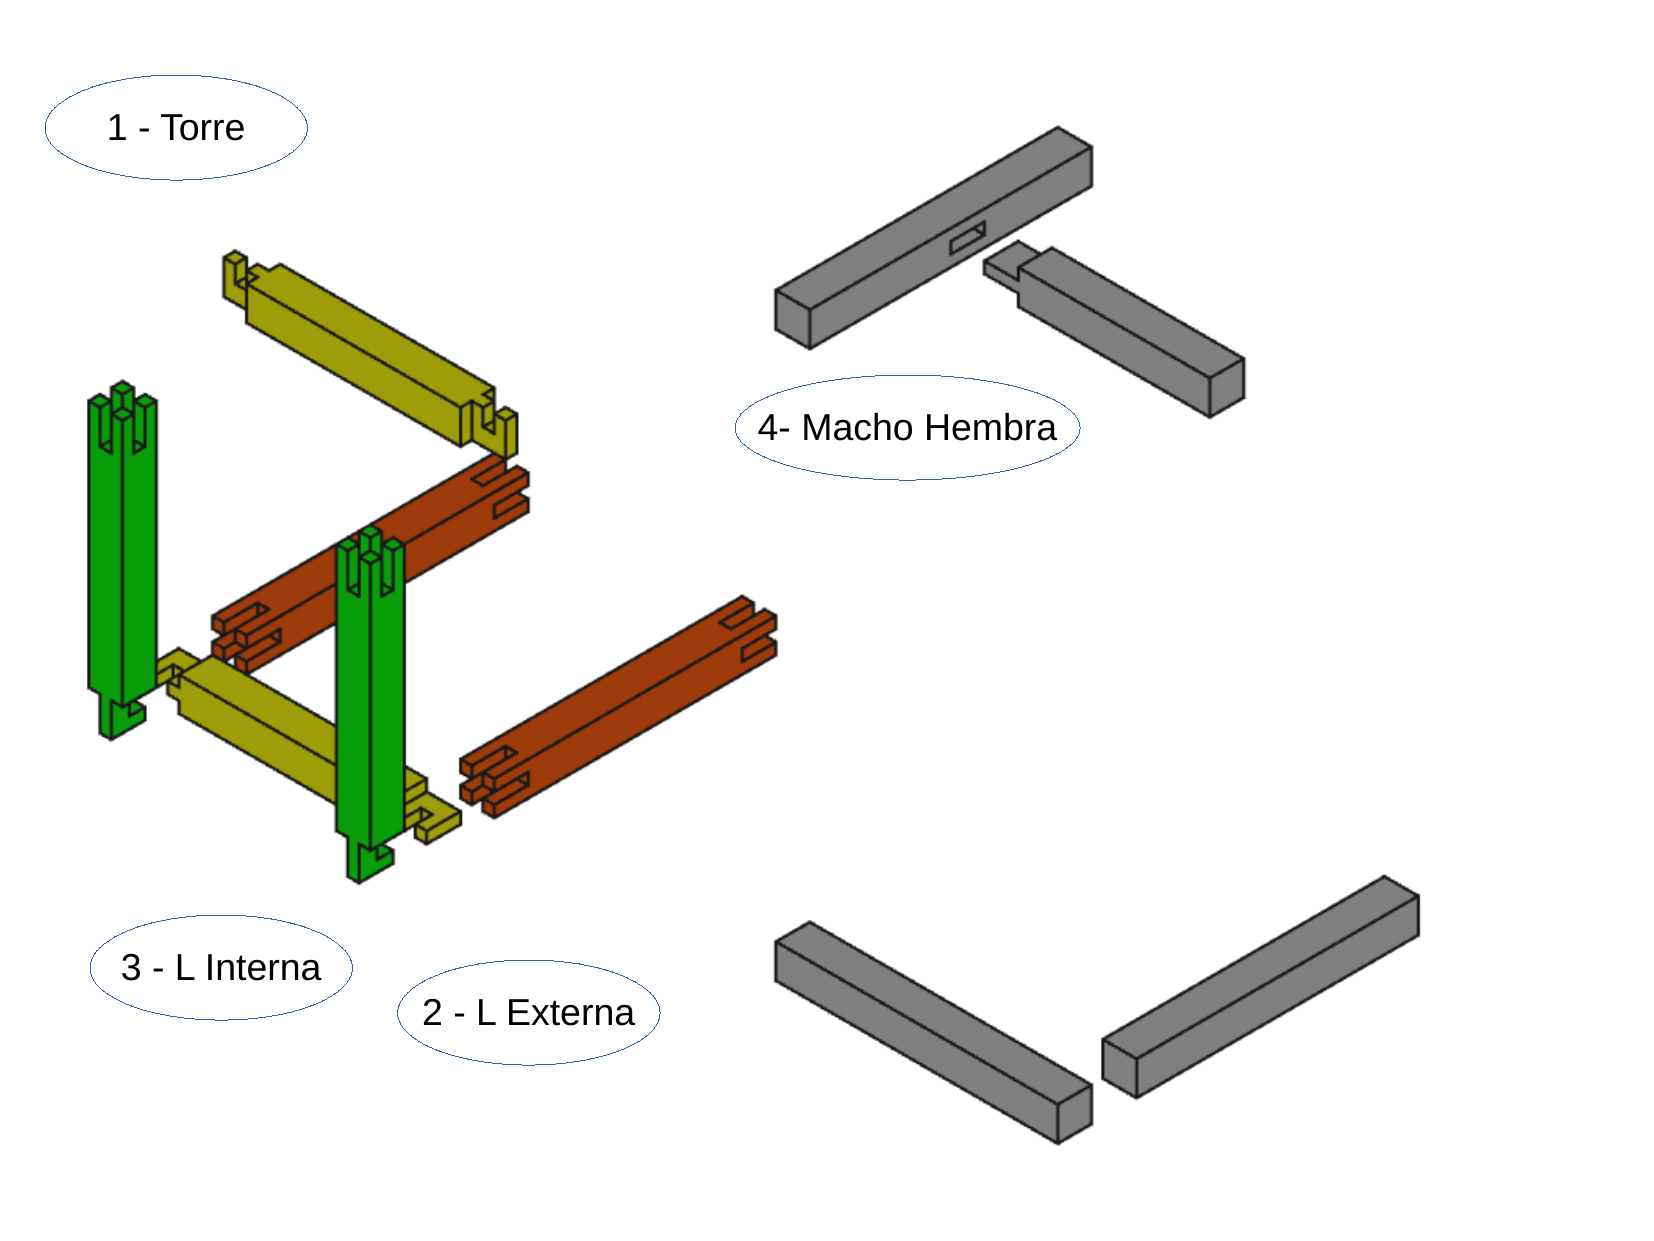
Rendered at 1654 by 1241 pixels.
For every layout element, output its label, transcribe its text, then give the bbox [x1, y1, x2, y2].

text_box 3 - L Interna [90, 915, 353, 1021]
text_box 2 - L Externa [397, 960, 661, 1066]
text_box 1 - Torre [45, 75, 308, 181]
picture [75, 0, 1564, 1174]
text_box 4- Macho Hembra [735, 375, 1081, 481]
